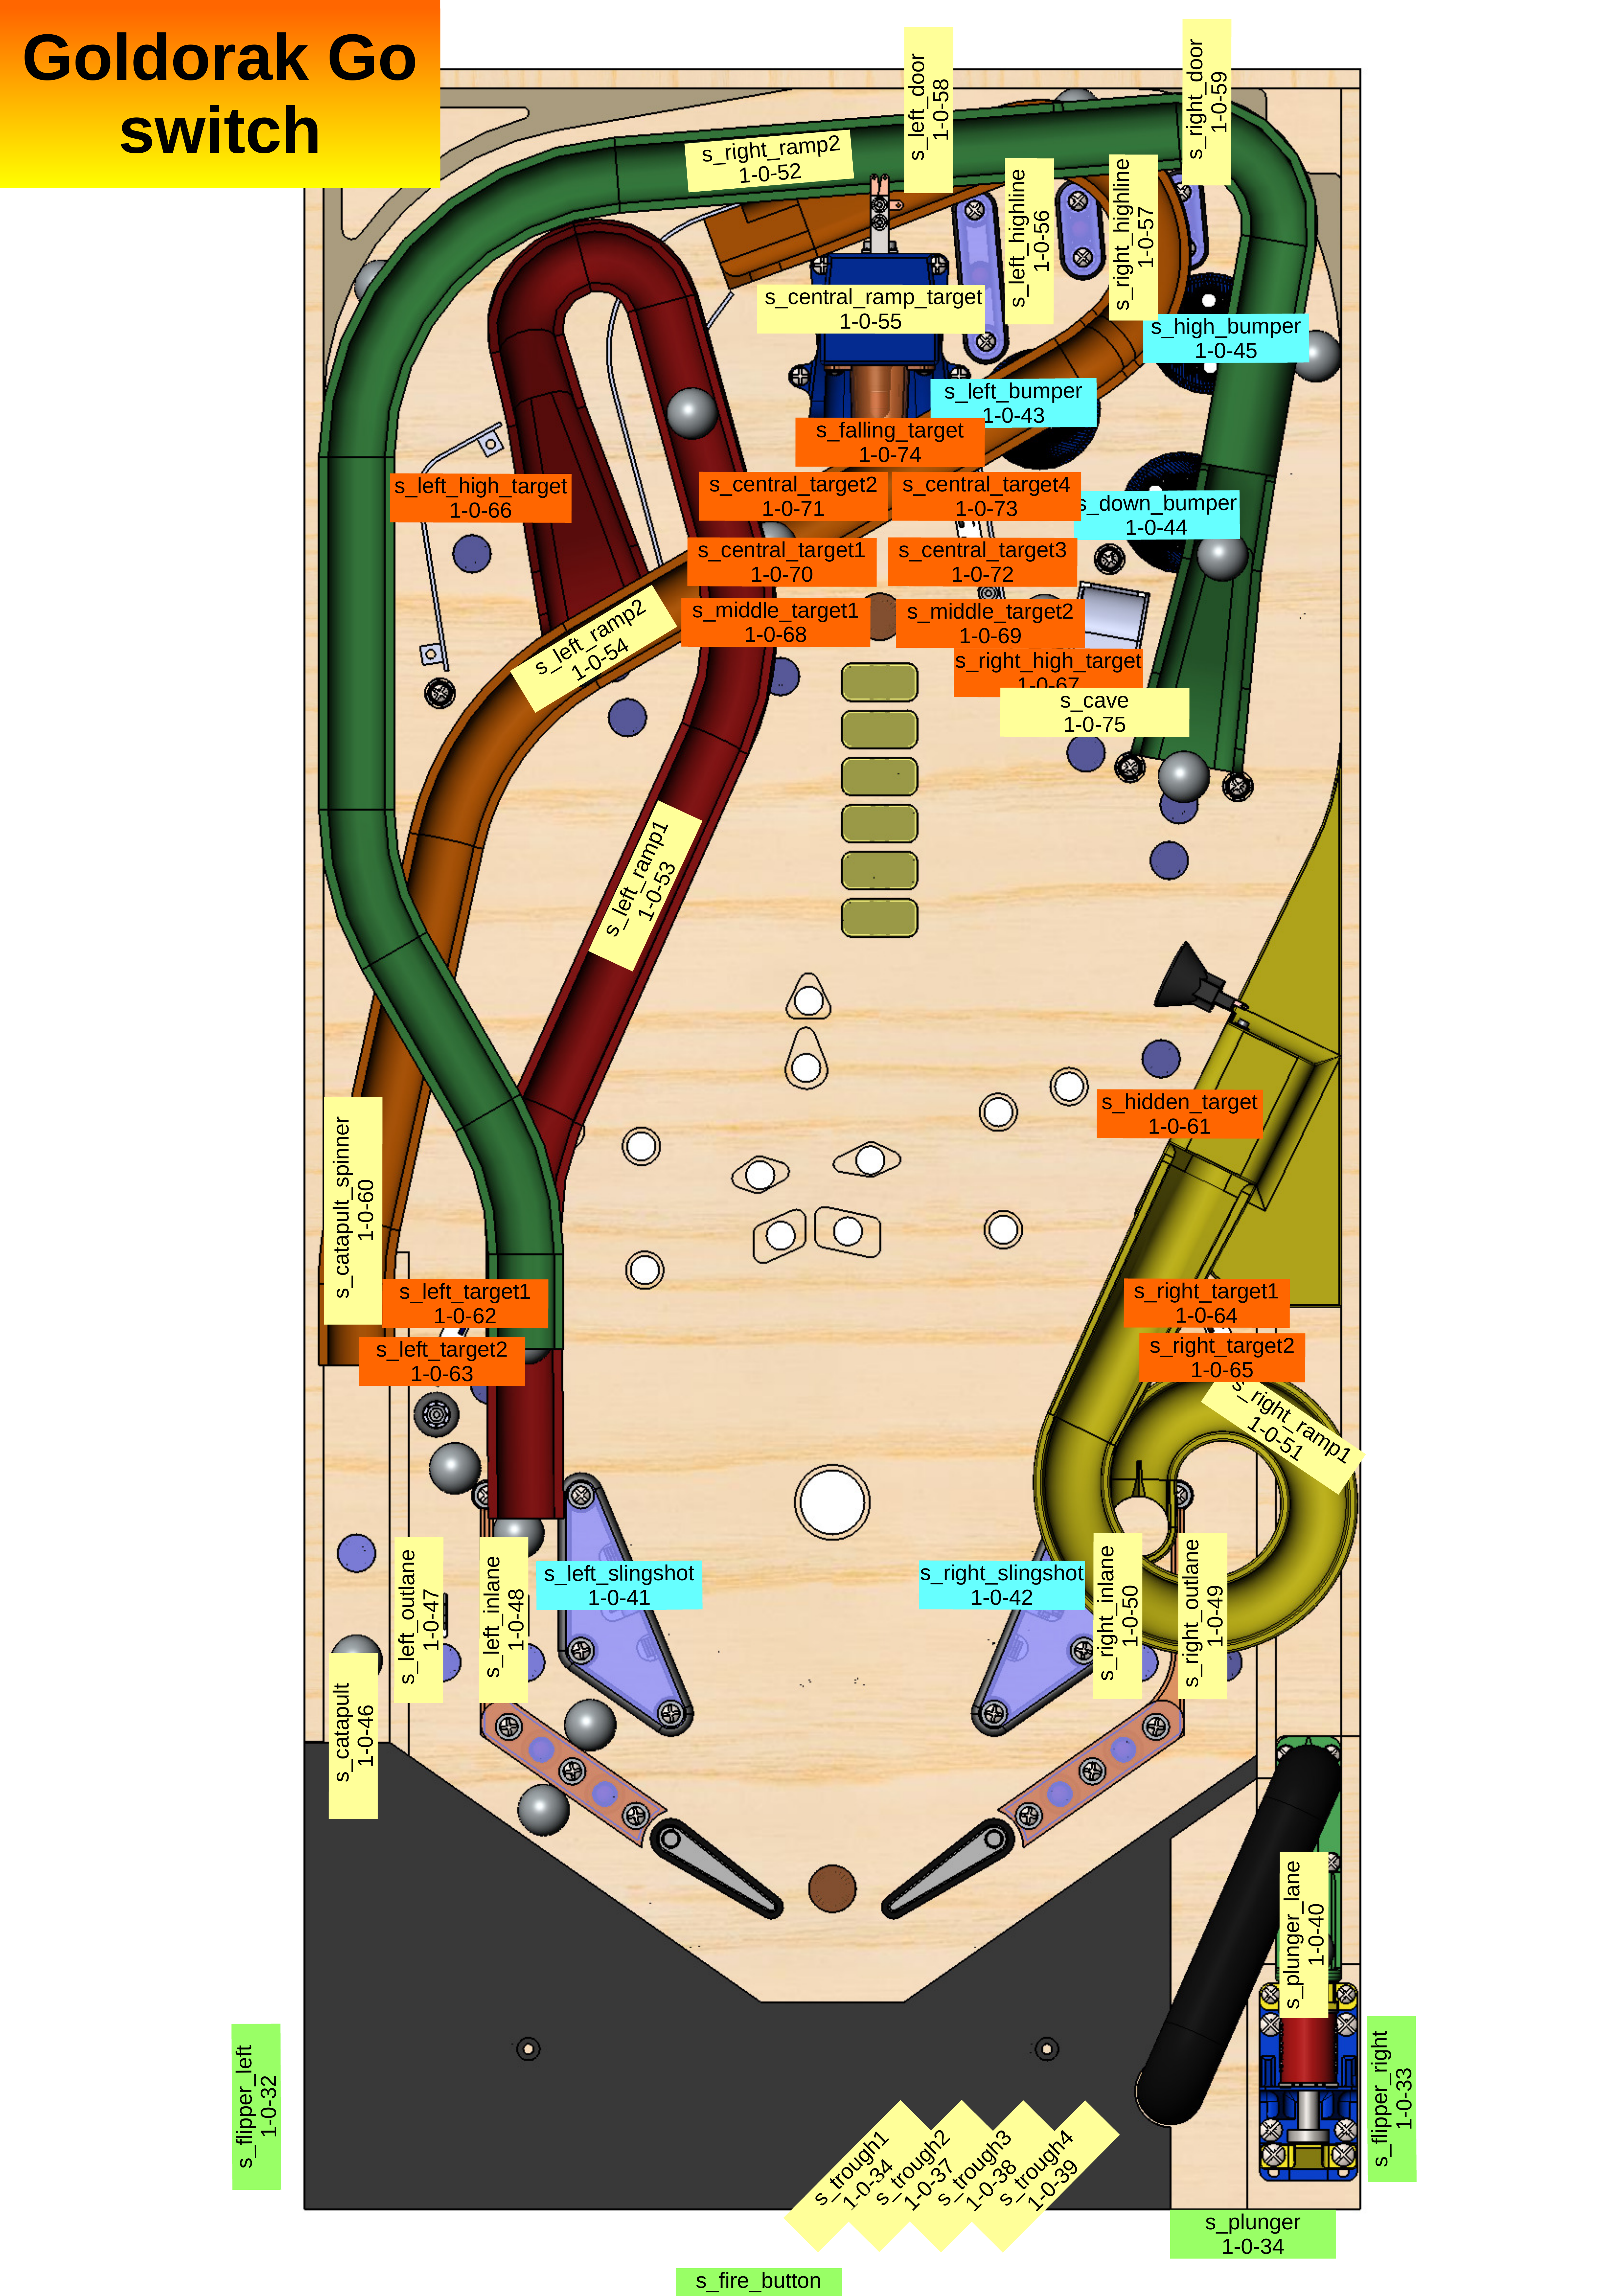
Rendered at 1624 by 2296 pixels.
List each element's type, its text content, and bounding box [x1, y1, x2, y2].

title s_left_ramp2 1-0-54 [510, 585, 677, 713]
title s_right_high_target 1-0-67 [954, 648, 1143, 697]
title s_left_bumper 1-0-43 [930, 378, 1097, 428]
title s_middle_target1 1-0-68 [681, 598, 871, 647]
title s_central_target4 1-0-73 [892, 471, 1082, 521]
title s_central_target3 1-0-72 [888, 537, 1078, 587]
title s_right_outlane 1-0-49 [1178, 1533, 1227, 1700]
title s_left_highline 1-0-56 [1004, 158, 1054, 325]
title s_left_slingshot 1-0-41 [536, 1560, 703, 1610]
title s_right_target2 1-0-65 [1139, 1333, 1306, 1382]
title s_high_bumper 1-0-45 [1143, 313, 1309, 364]
title s_left_door 1-0-58 [904, 27, 953, 193]
title s_left_target2 1-0-63 [359, 1337, 525, 1386]
title s_central_target1 1-0-70 [687, 537, 877, 587]
title s_right_target1 1-0-64 [1123, 1278, 1290, 1328]
picture [42, 22, 1624, 2263]
title s_left_outlane 1-0-47 [394, 1537, 444, 1703]
title s_catapult_spinner 1-0-60 [324, 1097, 383, 1325]
title s_flipper_left 1-0-32 [231, 2023, 282, 2190]
title s_hidden_target 1-0-61 [1097, 1089, 1263, 1139]
title s_right_ramp1 1-0-51 [1201, 1382, 1366, 1495]
title s_trough1 1-0-34 [783, 2100, 931, 2253]
title s_middle_target2 1-0-69 [896, 599, 1085, 648]
title s_left_high_target 1-0-66 [390, 473, 572, 523]
title s_plunger 1-0-34 [1170, 2209, 1336, 2259]
title s_fire_button 1-0-76 [675, 2268, 842, 2296]
title s_down_bumper 1-0-44 [1073, 490, 1240, 540]
title s_right_highline 1-0-57 [1109, 154, 1158, 321]
title Goldorak Go switch [0, 0, 440, 188]
title s_left_ramp1 1-0-53 [588, 800, 703, 972]
title s_falling_target 1-0-74 [795, 418, 985, 467]
title s_central_target2 1-0-71 [699, 471, 888, 521]
title s_central_ramp_target 1-0-55 [757, 284, 985, 334]
title s_trough4 1-0-39 [972, 2100, 1120, 2253]
title s_catapult 1-0-46 [329, 1653, 378, 1819]
title s_left_inlane 1-0-48 [479, 1537, 529, 1703]
title s_trough3 1-0-38 [910, 2100, 1058, 2253]
title s_cave 1-0-75 [1000, 688, 1189, 737]
title s_plunger_lane 1-0-40 [1279, 1852, 1329, 2018]
title s_right_door 1-0-59 [1182, 19, 1232, 186]
title s_right_slingshot 1-0-42 [919, 1560, 1085, 1610]
title s_right_inlane 1-0-50 [1093, 1533, 1143, 1700]
title s_right_ramp2 1-0-52 [684, 129, 854, 193]
title s_left_target1 1-0-62 [382, 1279, 549, 1328]
title s_trough2 1-0-37 [845, 2099, 997, 2252]
title s_flipper_right 1-0-33 [1367, 2016, 1417, 2182]
